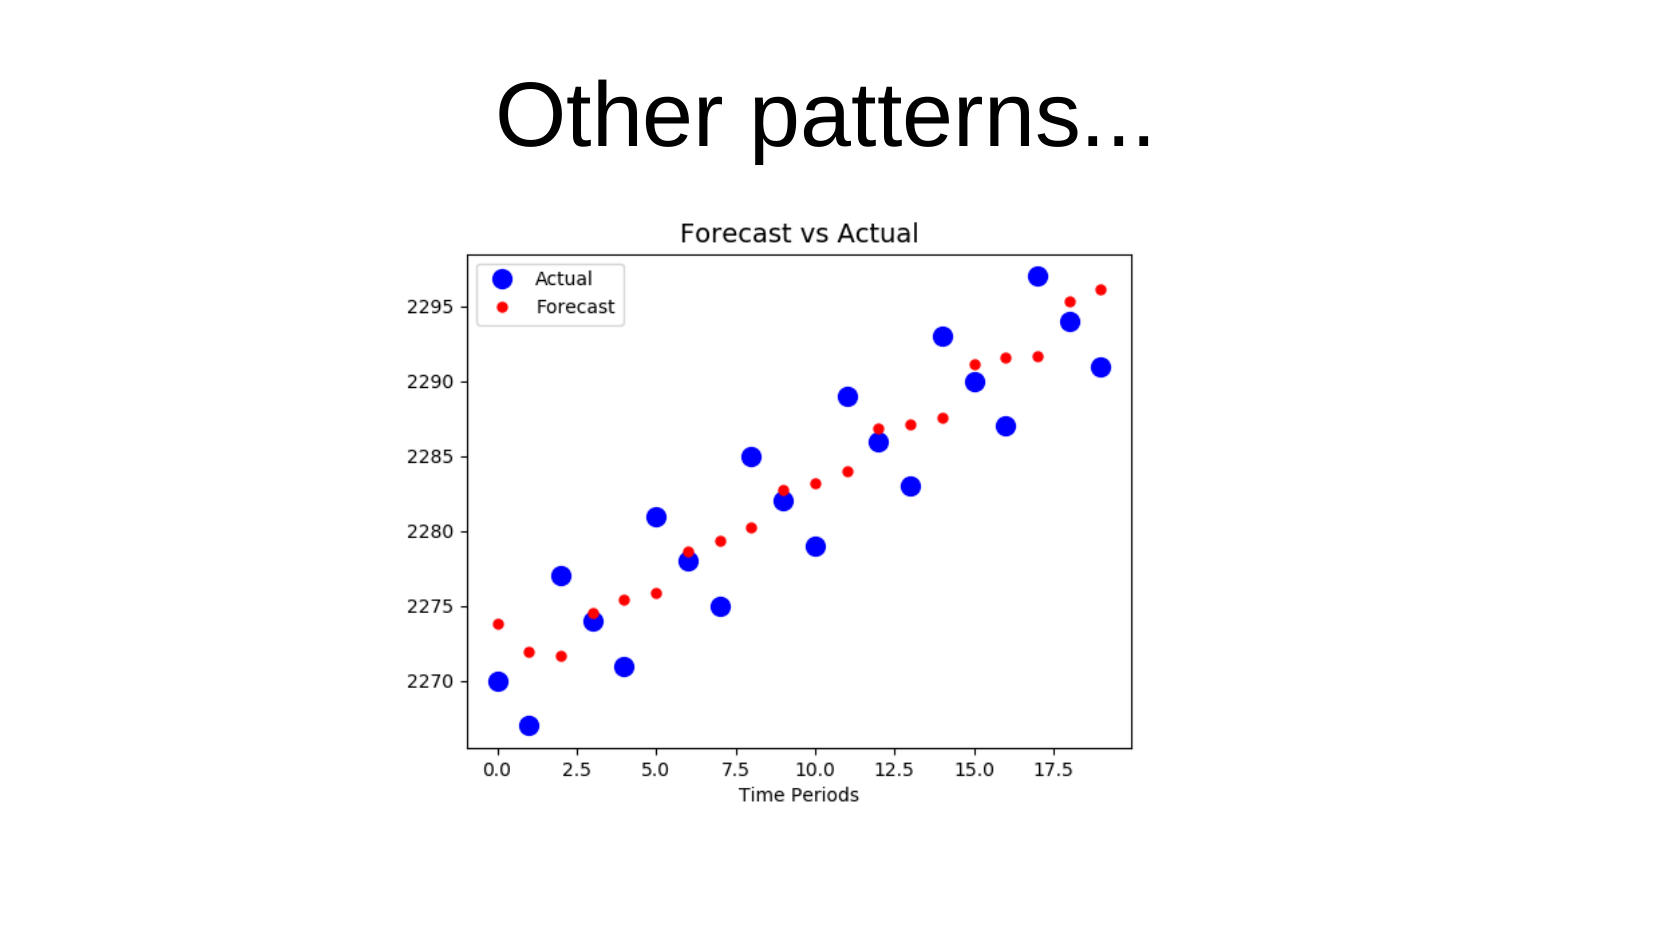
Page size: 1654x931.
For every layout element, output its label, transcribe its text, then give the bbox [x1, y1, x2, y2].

picture [360, 177, 1217, 819]
title Other patterns... [82, 37, 1571, 193]
